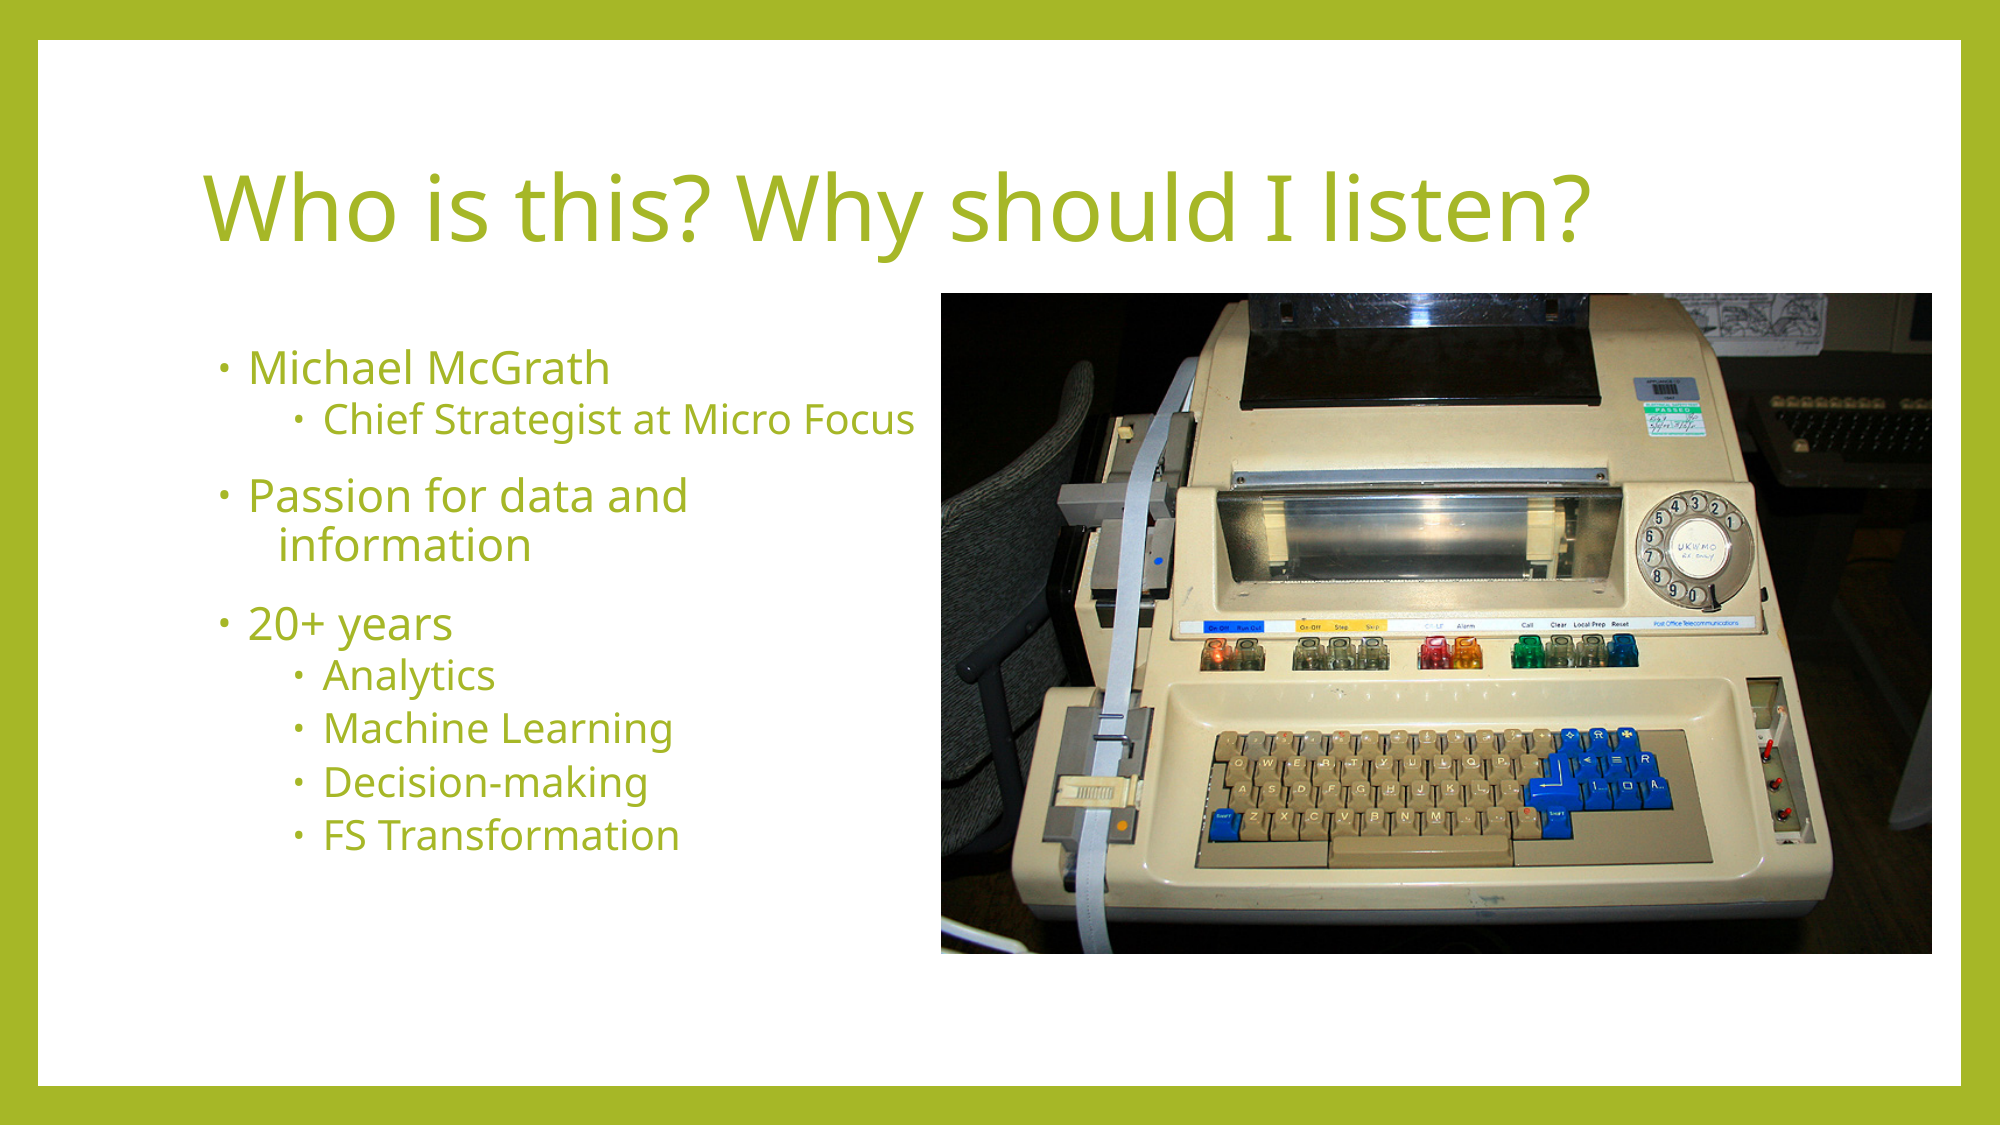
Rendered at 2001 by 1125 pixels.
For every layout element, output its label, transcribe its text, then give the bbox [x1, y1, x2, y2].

list Michael McGrath Chief Strategist at Micro Focus Passion for data and information 20+ years Analytics Machine Learning Decision-making FS Transformation [187, 337, 968, 998]
title Who is this? Why should I listen? [187, 99, 1808, 323]
picture [941, 293, 1932, 954]
